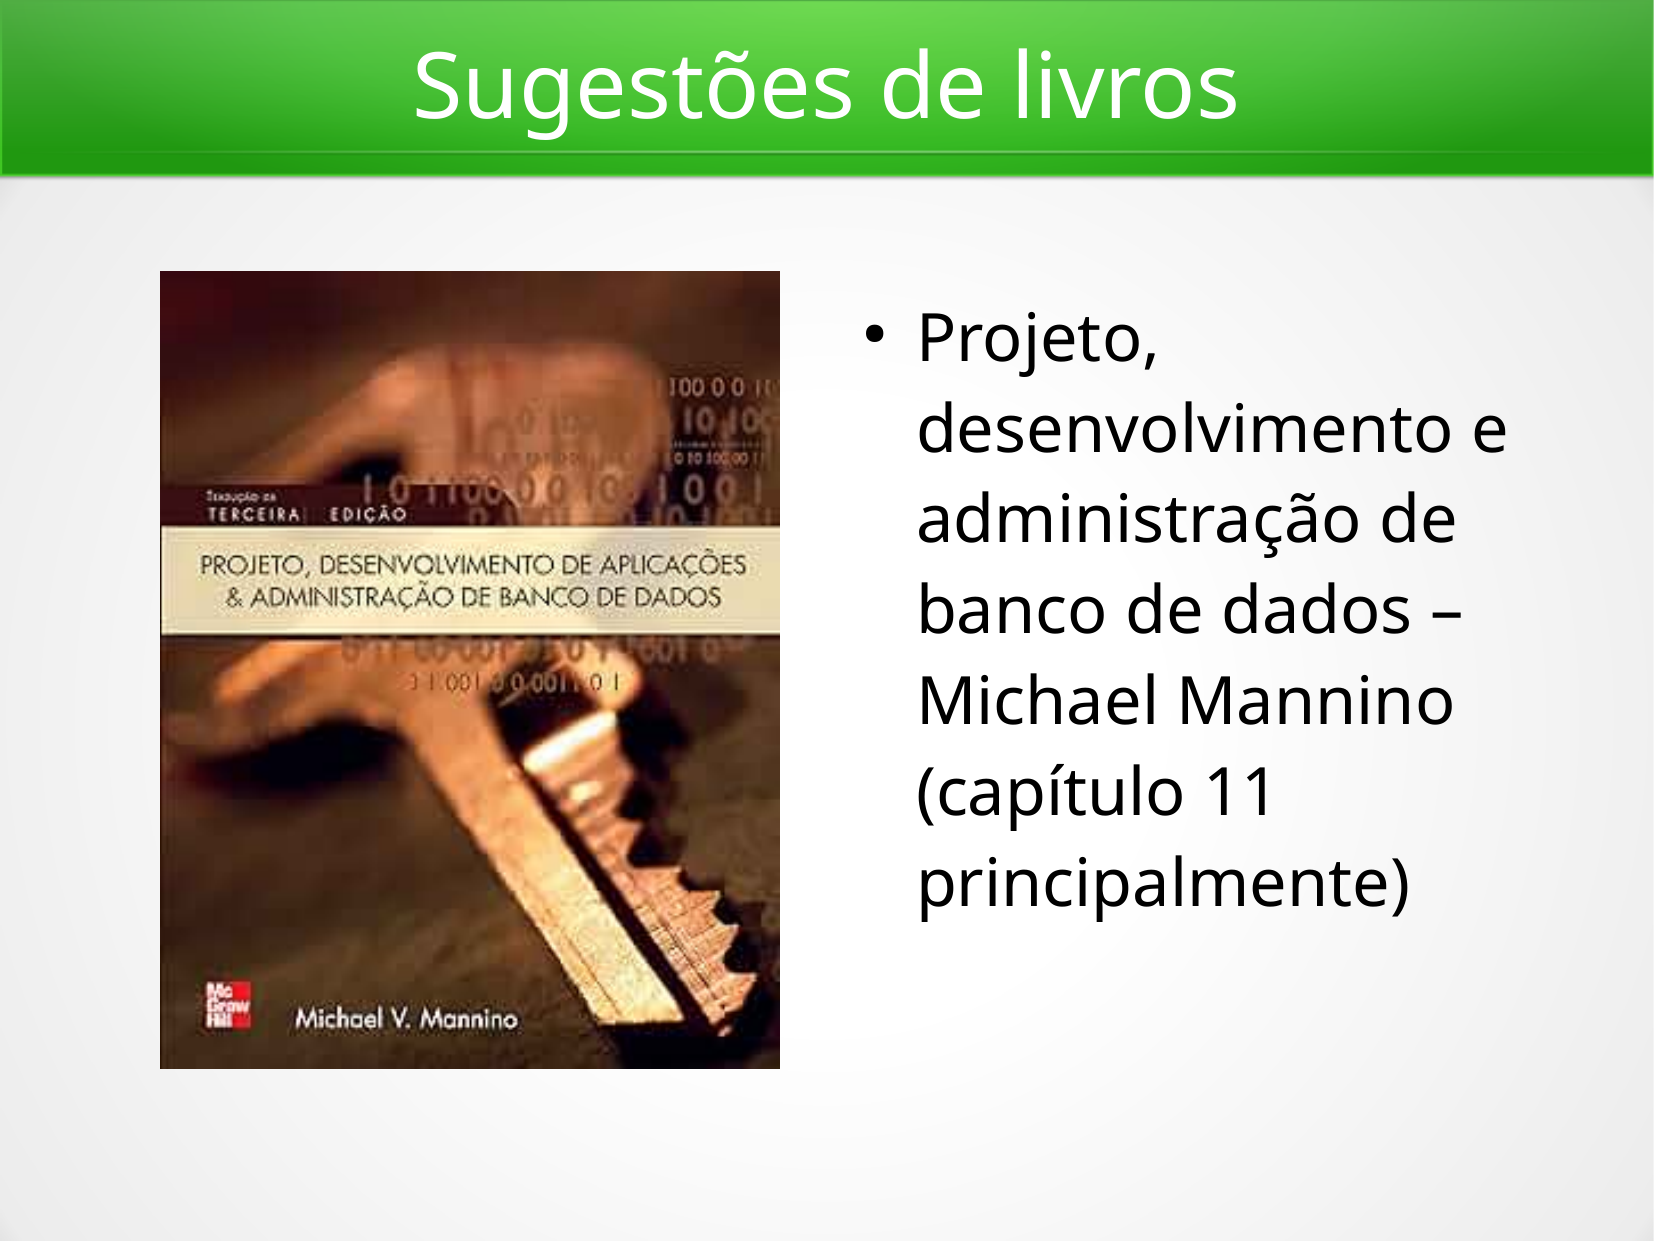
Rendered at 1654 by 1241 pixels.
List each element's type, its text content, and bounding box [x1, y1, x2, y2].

list Projeto, desenvolvimento e administração de banco de dados – Michael Mannino (capítulo 11 principalmente) [845, 290, 1572, 1010]
picture [0, 0, 1654, 1241]
title Sugestões de livros [82, 11, 1571, 154]
